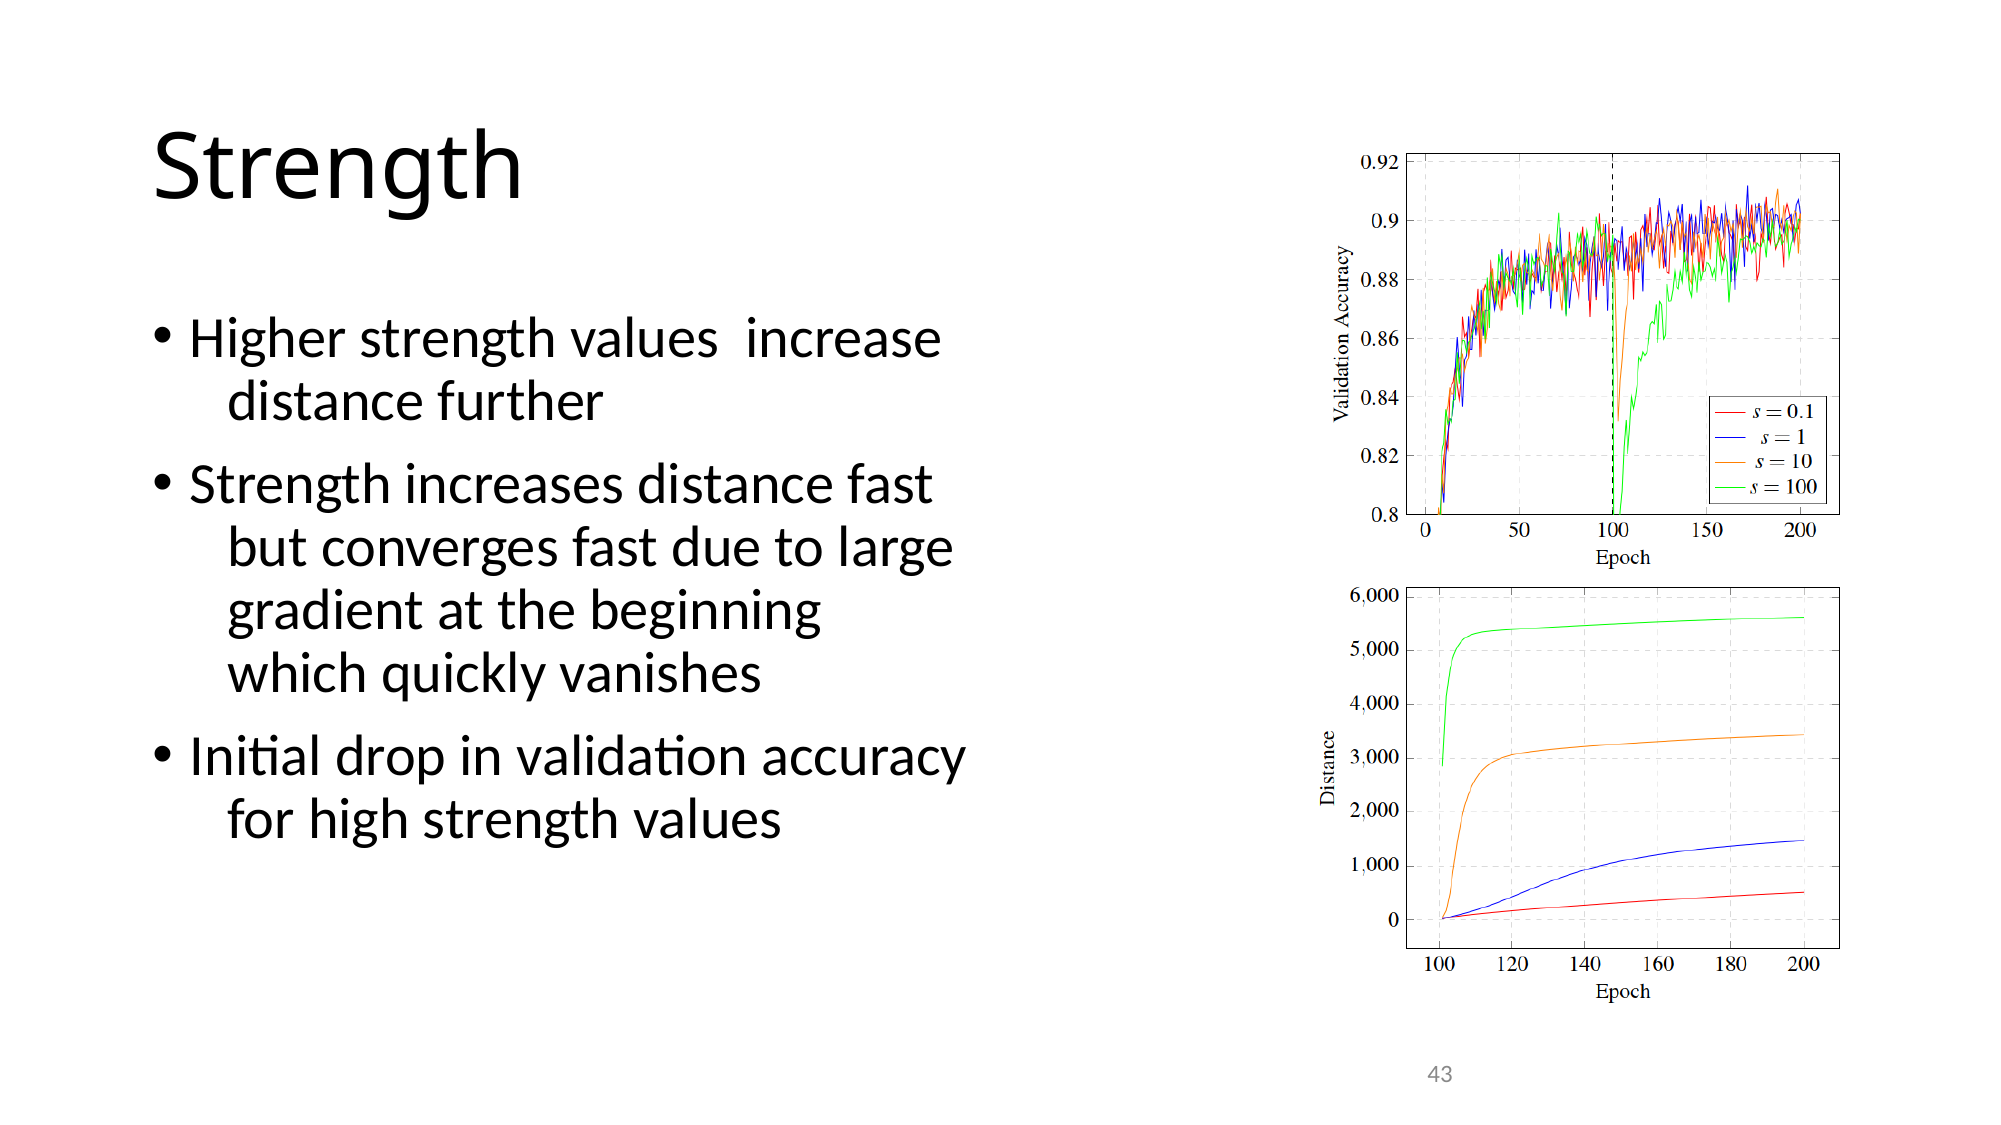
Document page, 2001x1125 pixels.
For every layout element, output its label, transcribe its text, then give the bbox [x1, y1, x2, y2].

picture [1275, 127, 1863, 1014]
list Higher strength values increase distance further Strength increases distance fast but converges fast due to large gradient at the beginning which quickly vanishes Initial drop in validation accuracy for high strength values [137, 299, 988, 1014]
text_box [1412, 1042, 1863, 1103]
title Strength [137, 59, 1863, 278]
